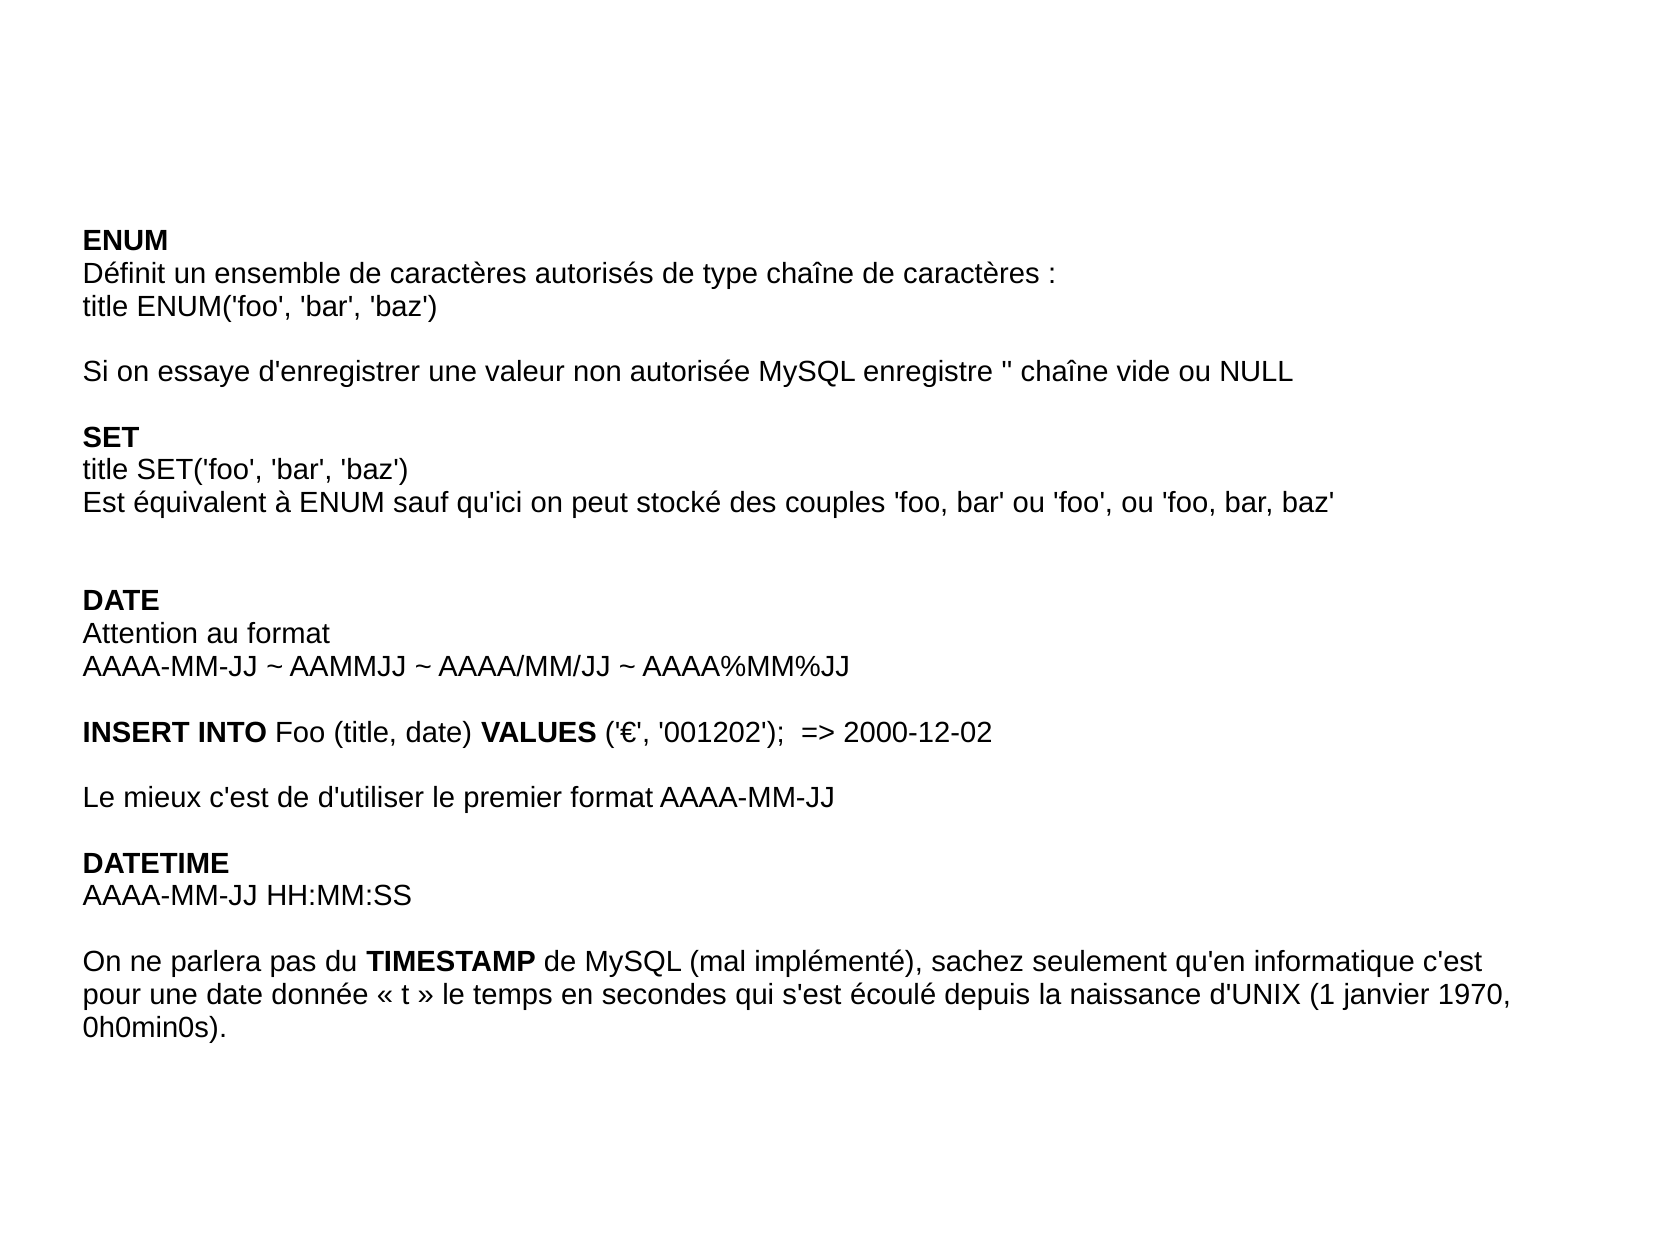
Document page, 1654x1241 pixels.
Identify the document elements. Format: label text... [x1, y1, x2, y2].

subtitle ENUM Définit un ensemble de caractères autorisés de type chaîne de caractères : title ENUM('foo', 'bar', 'baz') Si on essaye d'enregistrer une valeur non autorisée MySQL enregistre '' chaîne vide ou NULL SET title SET('foo', 'bar', 'baz') Est équivalent à ENUM sauf qu'ici on peut stocké des couples 'foo, bar' ou 'foo', ou 'foo, bar, baz' DATE Attention au format AAAA-MM-JJ ~ AAMMJJ ~ AAAA/MM/JJ ~ AAAA%MM%JJ INSERT INTO Foo (title, date) VALUES ('€', '001202'); => 2000-12-02 Le mieux c'est de d'utiliser le premier format AAAA-MM-JJ DATETIME AAAA-MM-JJ HH:MM:SS On ne parlera pas du TIMESTAMP de MySQL (mal implémenté), sachez seulement qu'en informatique c'est pour une date donnée « t » le temps en secondes qui s'est écoulé depuis la naissance d'UNIX (1 janvier 1970, 0h0min0s). [82, 223, 1538, 1077]
